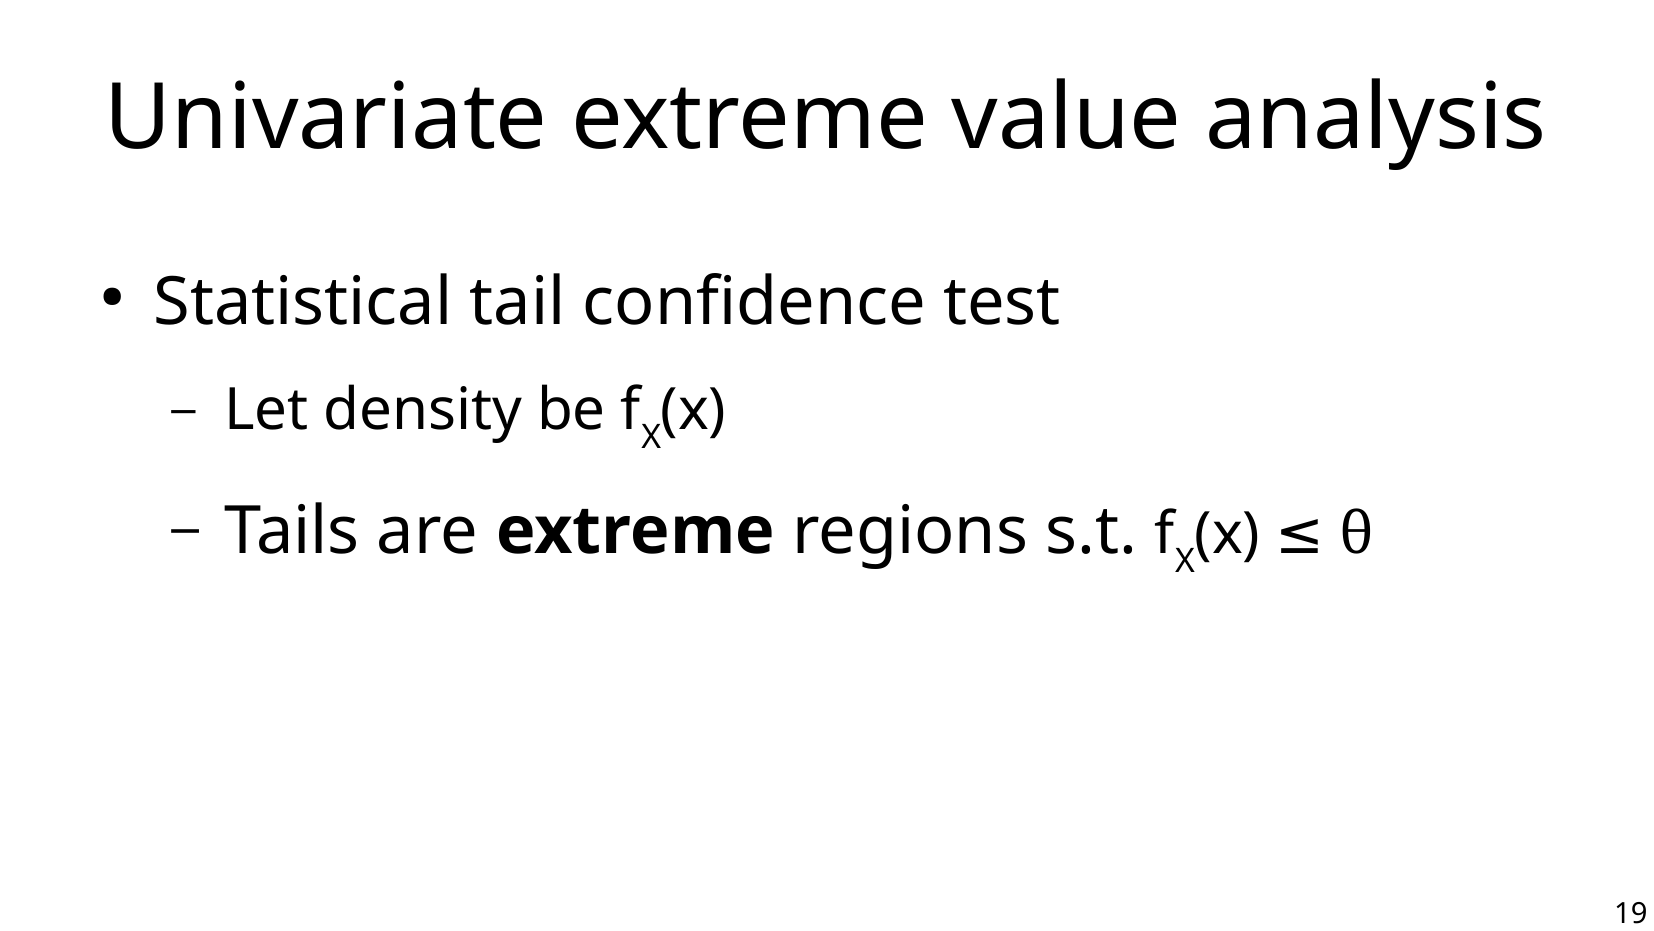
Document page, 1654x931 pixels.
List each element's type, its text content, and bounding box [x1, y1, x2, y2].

list Statistical tail confidence test Let density be fX(x) Tails are extreme regions s.t. fX(x) ≤ θ [82, 253, 1571, 793]
title Univariate extreme value analysis [82, 1, 1571, 226]
